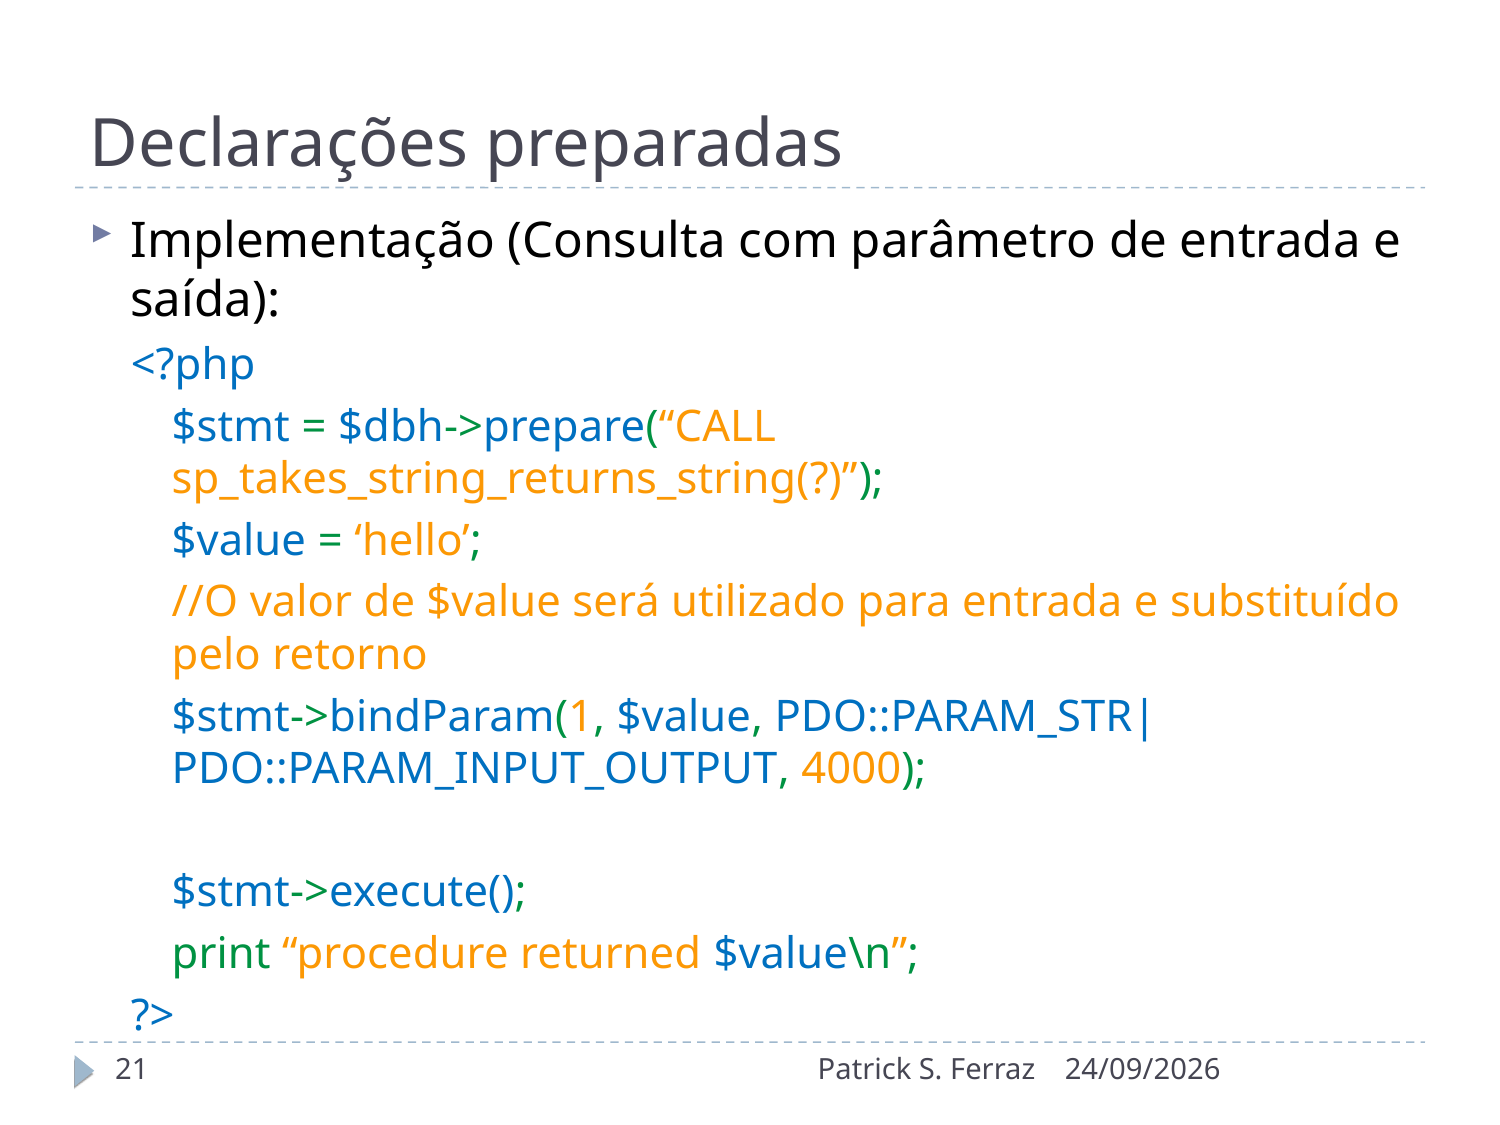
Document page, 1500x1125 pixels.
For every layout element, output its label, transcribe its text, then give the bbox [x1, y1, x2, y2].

footer Patrick S. Ferraz [475, 1047, 1051, 1103]
slide_number 08/07/2017 [1051, 1042, 1426, 1103]
list Implementação (Consulta com parâmetro de entrada e saída): <?php $stmt = $dbh->prepare(“CALL sp_takes_string_returns_string(?)”); $value = ‘hello’; //O valor de $value será utilizado para entrada e substituído pelo retorno $stmt->bindParam(1, $value, PDO::PARAM_STR|PDO::PARAM_INPUT_OUTPUT, 4000); $stmt->execute(); print “procedure returned $value\n”; ?> [75, 200, 1425, 1047]
slide_number <número> [100, 1047, 426, 1103]
title Declarações preparadas [75, 24, 1425, 188]
